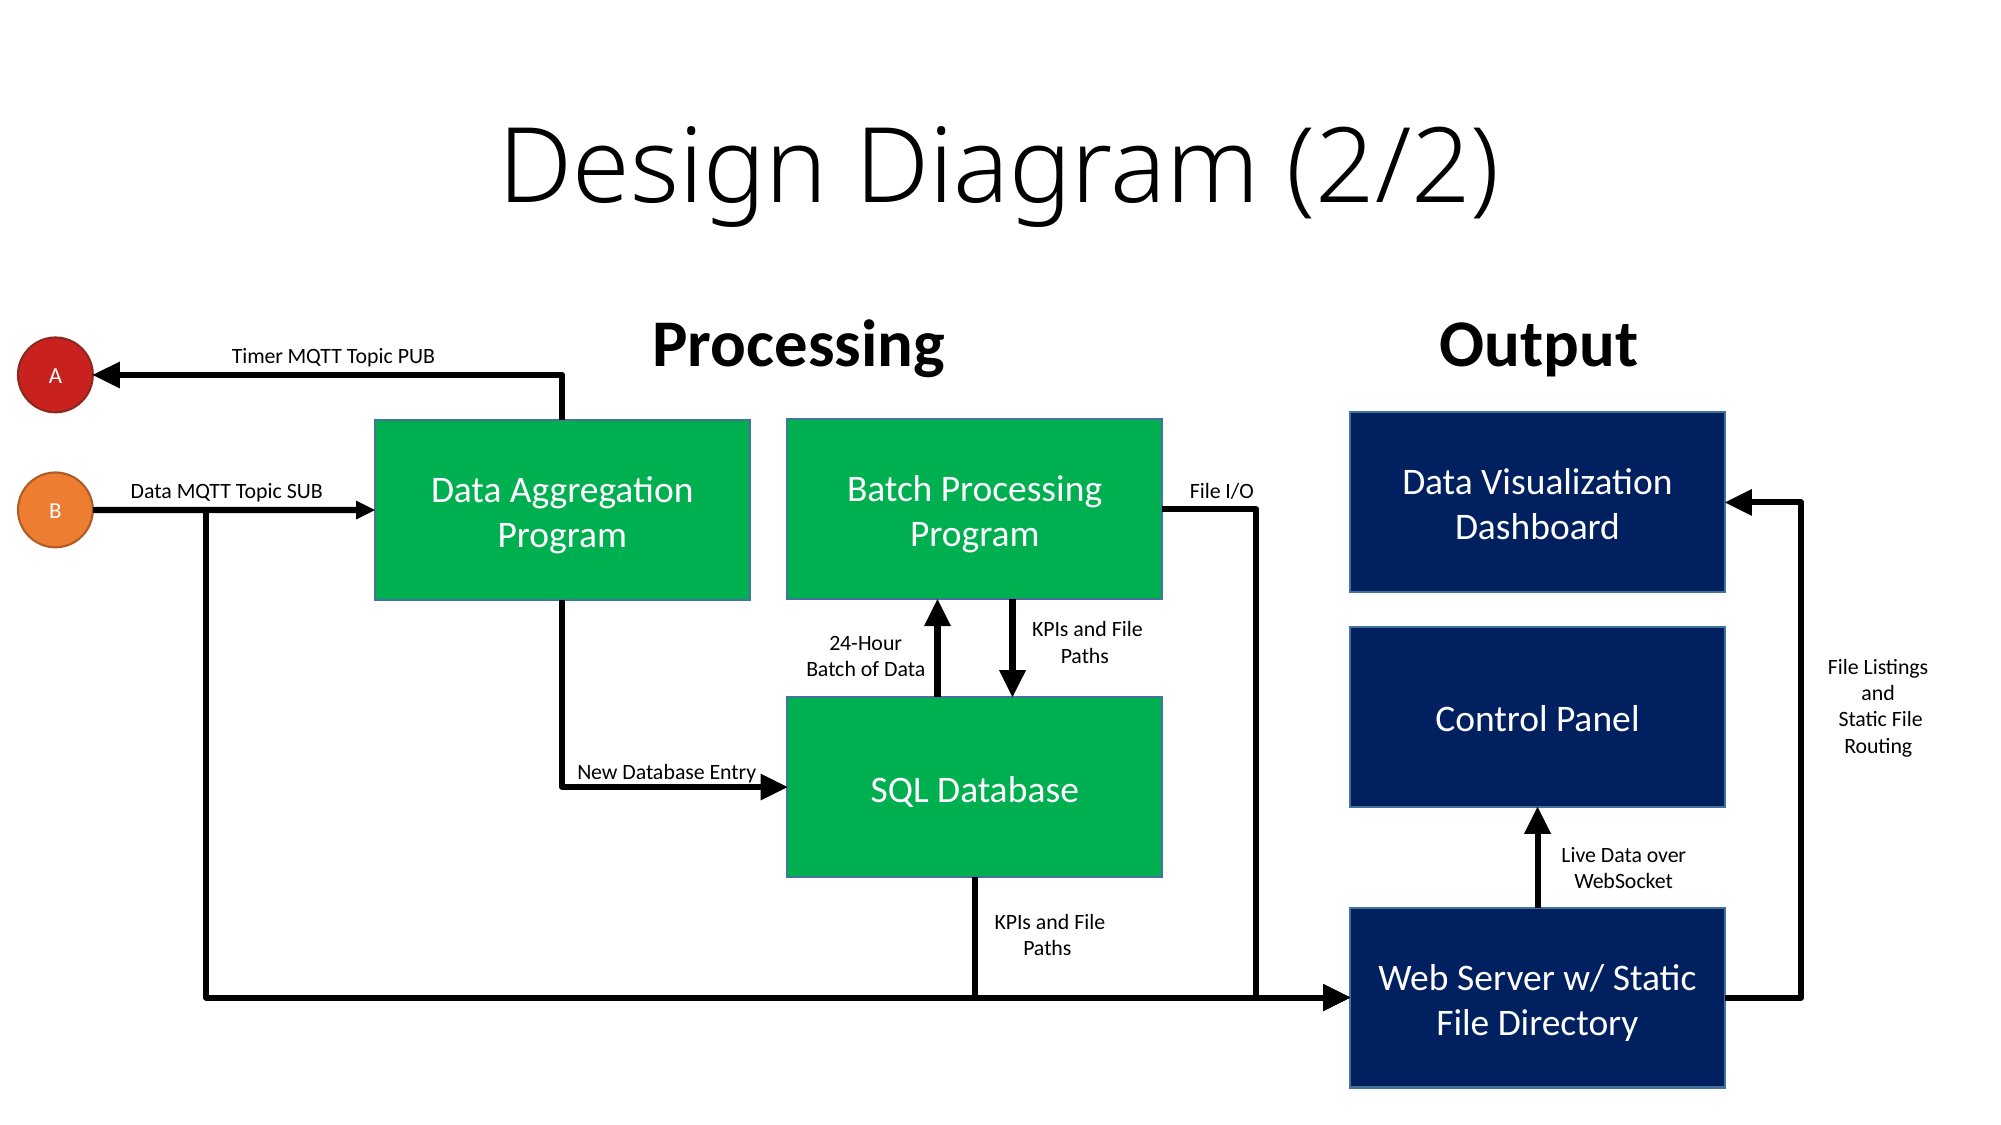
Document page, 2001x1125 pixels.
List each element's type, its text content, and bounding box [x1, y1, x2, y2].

text_box KPIs and File Paths [1012, 607, 1163, 675]
text_box Live Data over WebSocket [1530, 832, 1718, 901]
text_box KPIs and File Paths [975, 899, 1126, 968]
text_box B [17, 472, 93, 548]
text_box SQL Database [787, 697, 1162, 877]
text_box Data MQTT Topic SUB [115, 469, 338, 511]
text_box Timer MQTT Topic PUB [217, 334, 450, 376]
text_box Batch Processing Program [787, 419, 1162, 599]
text_box Processing [637, 292, 961, 388]
title Design Diagram (2/2) [137, 59, 1863, 278]
text_box File I/O [1162, 468, 1282, 511]
text_box 24-Hour Batch of Data [787, 620, 934, 689]
text_box File Listings and Static File Routing [1799, 645, 1957, 765]
text_box A [17, 337, 93, 413]
text_box Data Visualization Dashboard [1350, 412, 1725, 592]
text_box New Database Entry [565, 749, 788, 786]
text_box Web Server w/ Static File Directory [1350, 908, 1725, 1088]
text_box Data Aggregation Program [375, 420, 750, 600]
text_box Control Panel [1350, 627, 1725, 807]
text_box Output [1424, 292, 1654, 388]
